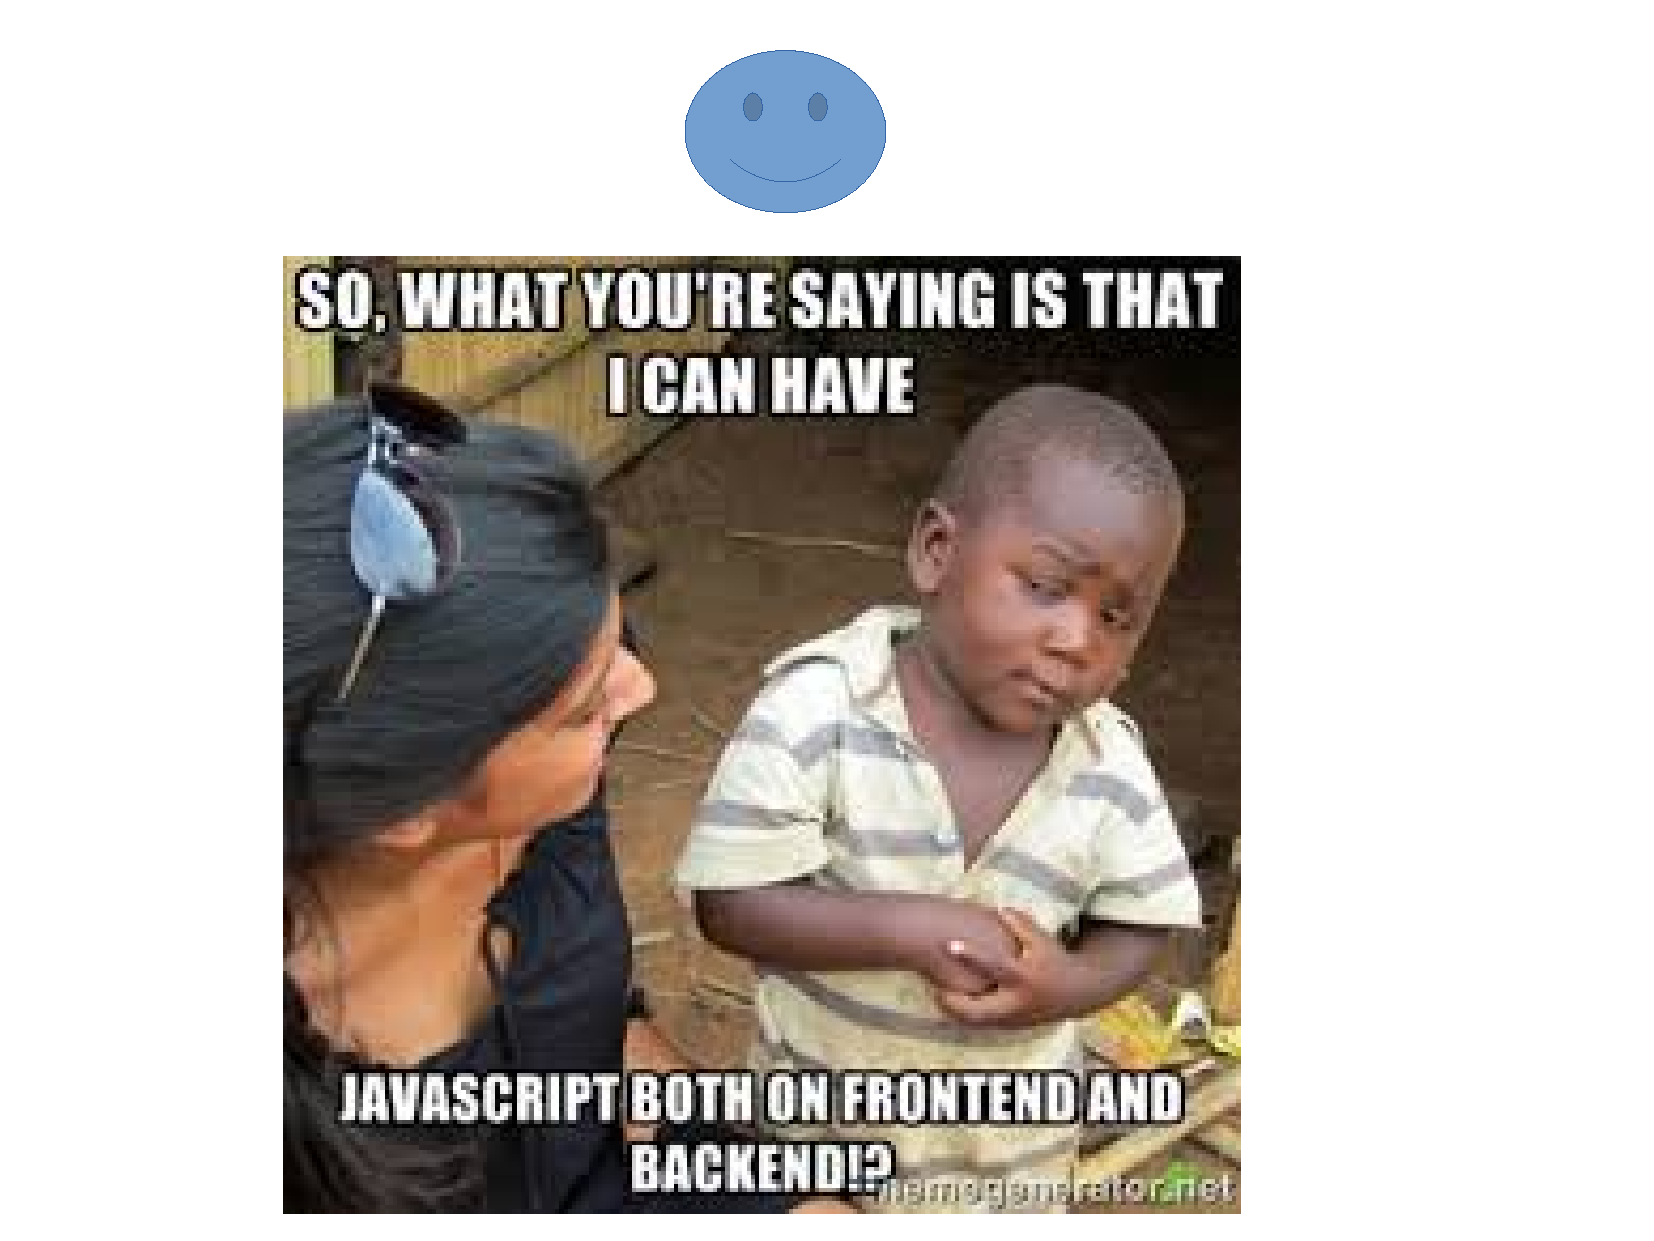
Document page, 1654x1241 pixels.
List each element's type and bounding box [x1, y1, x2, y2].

text_box [685, 50, 886, 213]
picture [283, 256, 1241, 1214]
